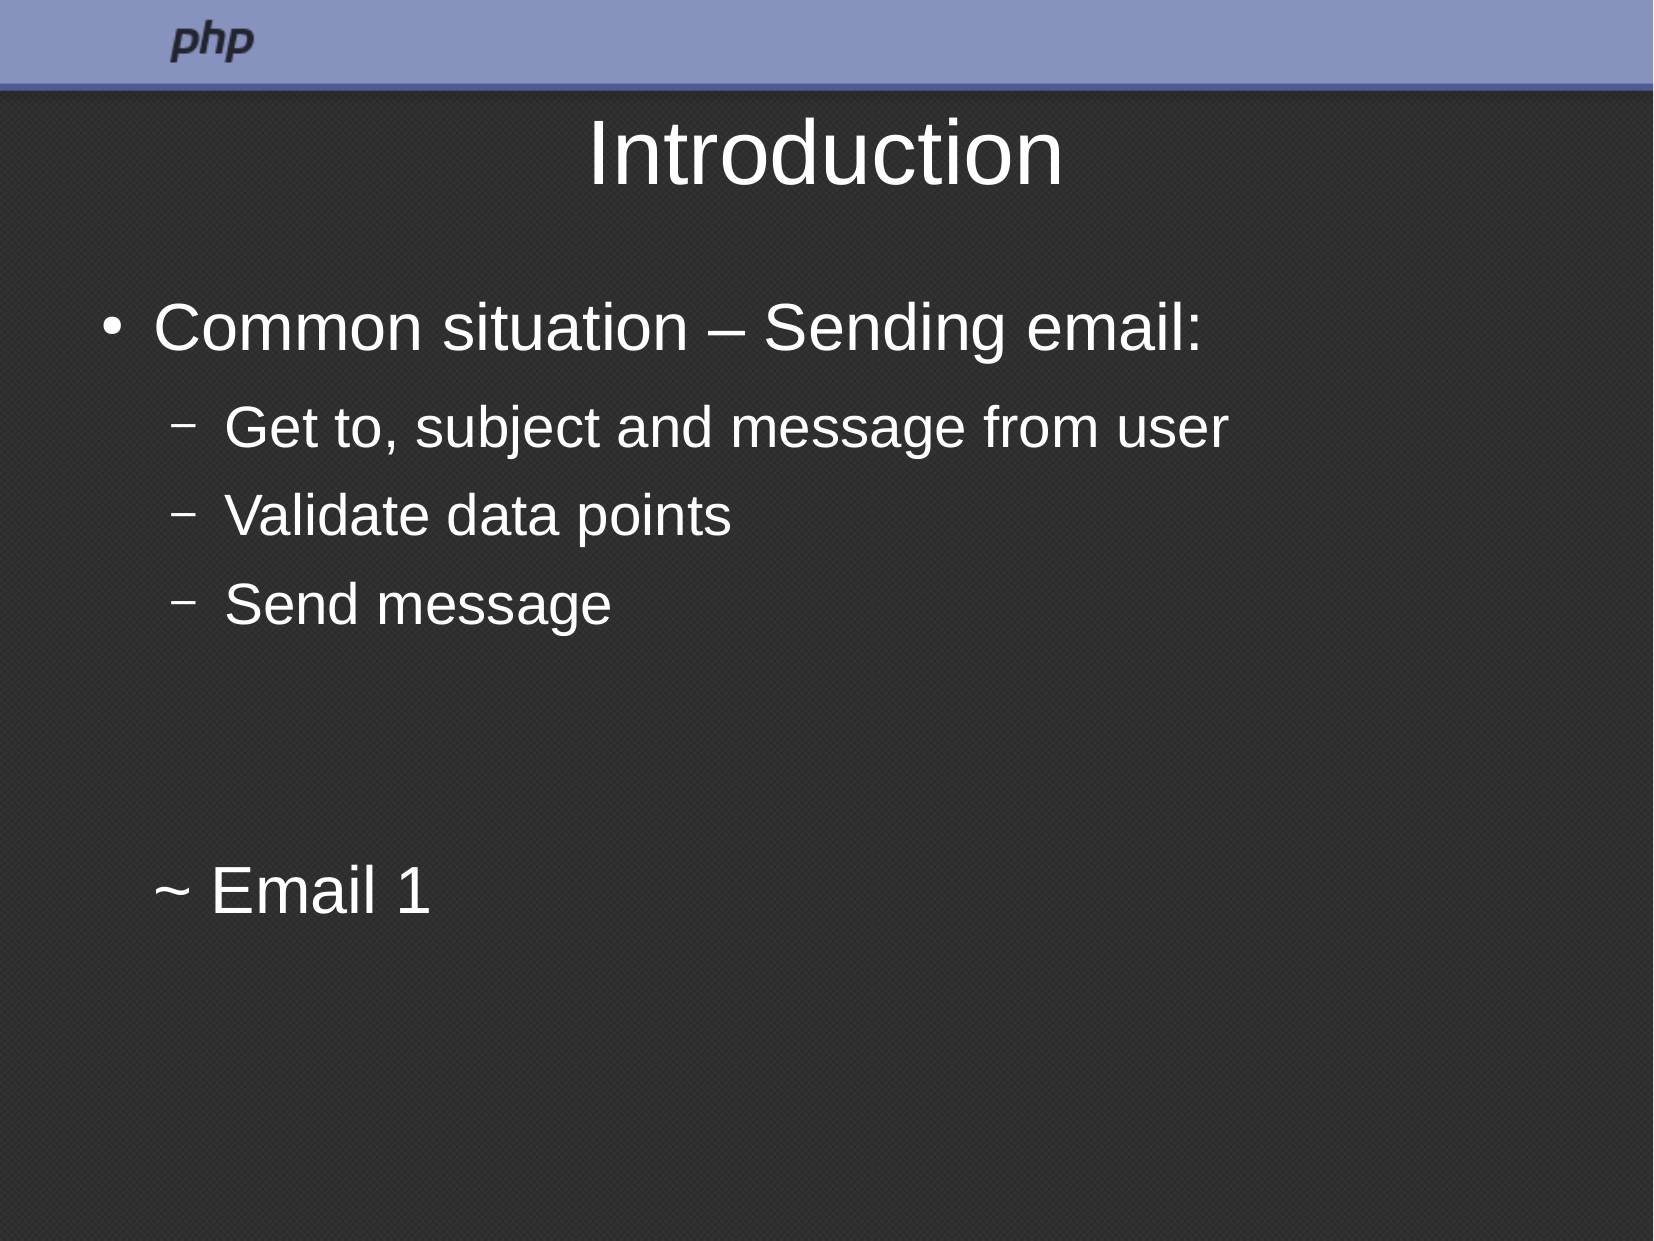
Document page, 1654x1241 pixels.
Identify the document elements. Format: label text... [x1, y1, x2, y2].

list Common situation – Sending email: Get to, subject and message from user Validate data points Send message ~ Email 1 [82, 290, 1571, 1010]
title Introduction [82, 49, 1571, 257]
picture [0, 0, 1654, 1241]
